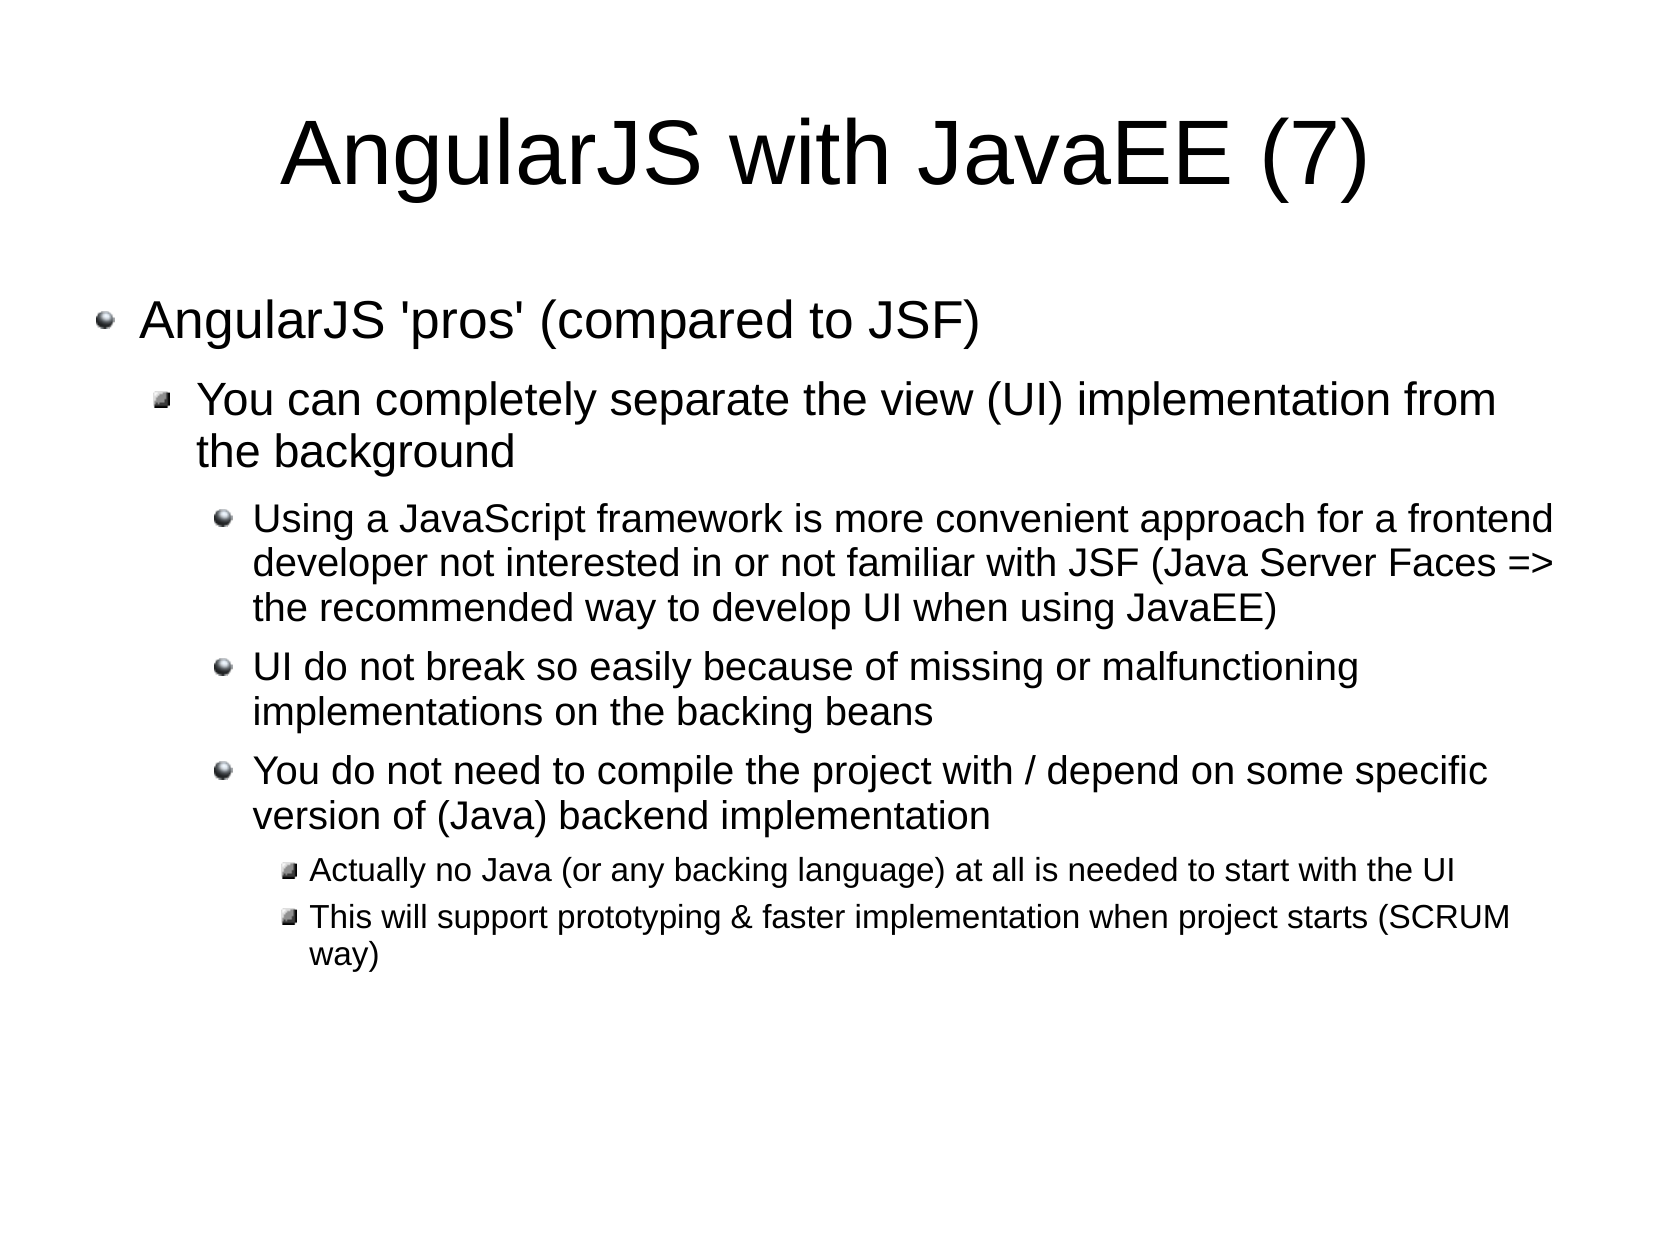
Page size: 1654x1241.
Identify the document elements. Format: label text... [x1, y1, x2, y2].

title AngularJS with JavaEE (7) [82, 49, 1571, 257]
list AngularJS 'pros' (compared to JSF) You can completely separate the view (UI) implementation from the background Using a JavaScript framework is more convenient approach for a frontend developer not interested in or not familiar with JSF (Java Server Faces => the recommended way to develop UI when using JavaEE) UI do not break so easily because of missing or malfunctioning implementations on the backing beans You do not need to compile the project with / depend on some specific version of (Java) backend implementation Actually no Java (or any backing language) at all is needed to start with the UI This will support prototyping & faster implementation when project starts (SCRUM way) [82, 290, 1571, 1010]
